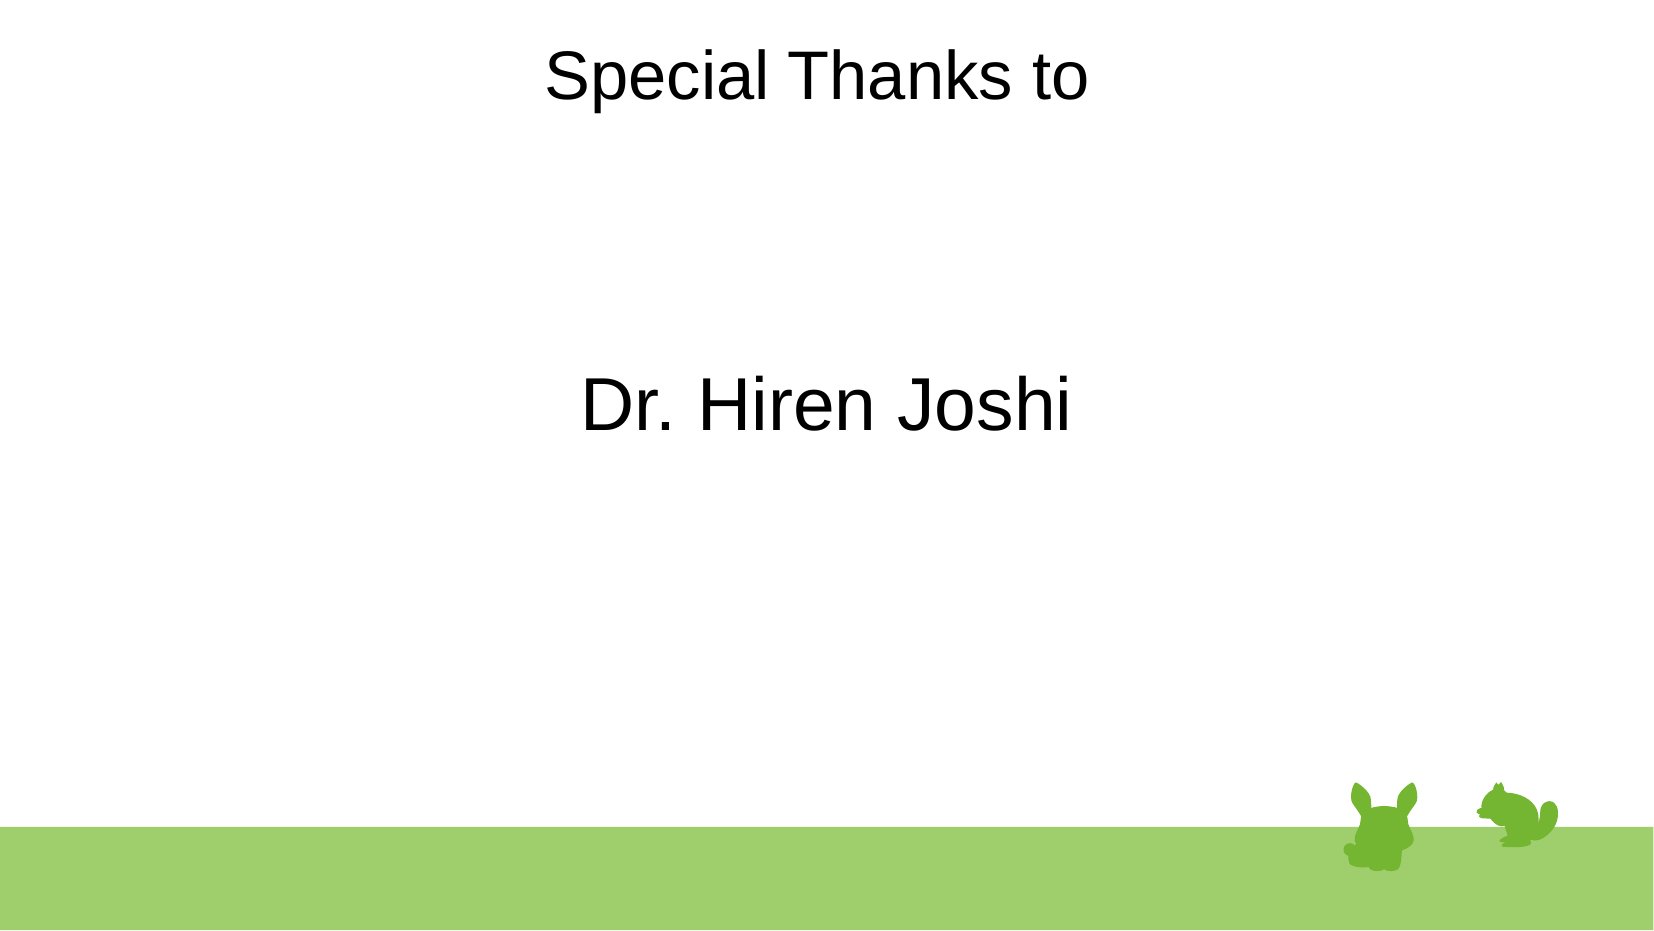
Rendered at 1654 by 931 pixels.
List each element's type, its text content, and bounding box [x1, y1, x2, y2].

list Dr. Hiren Joshi [88, 206, 1565, 739]
title Special Thanks to [88, 0, 1565, 206]
